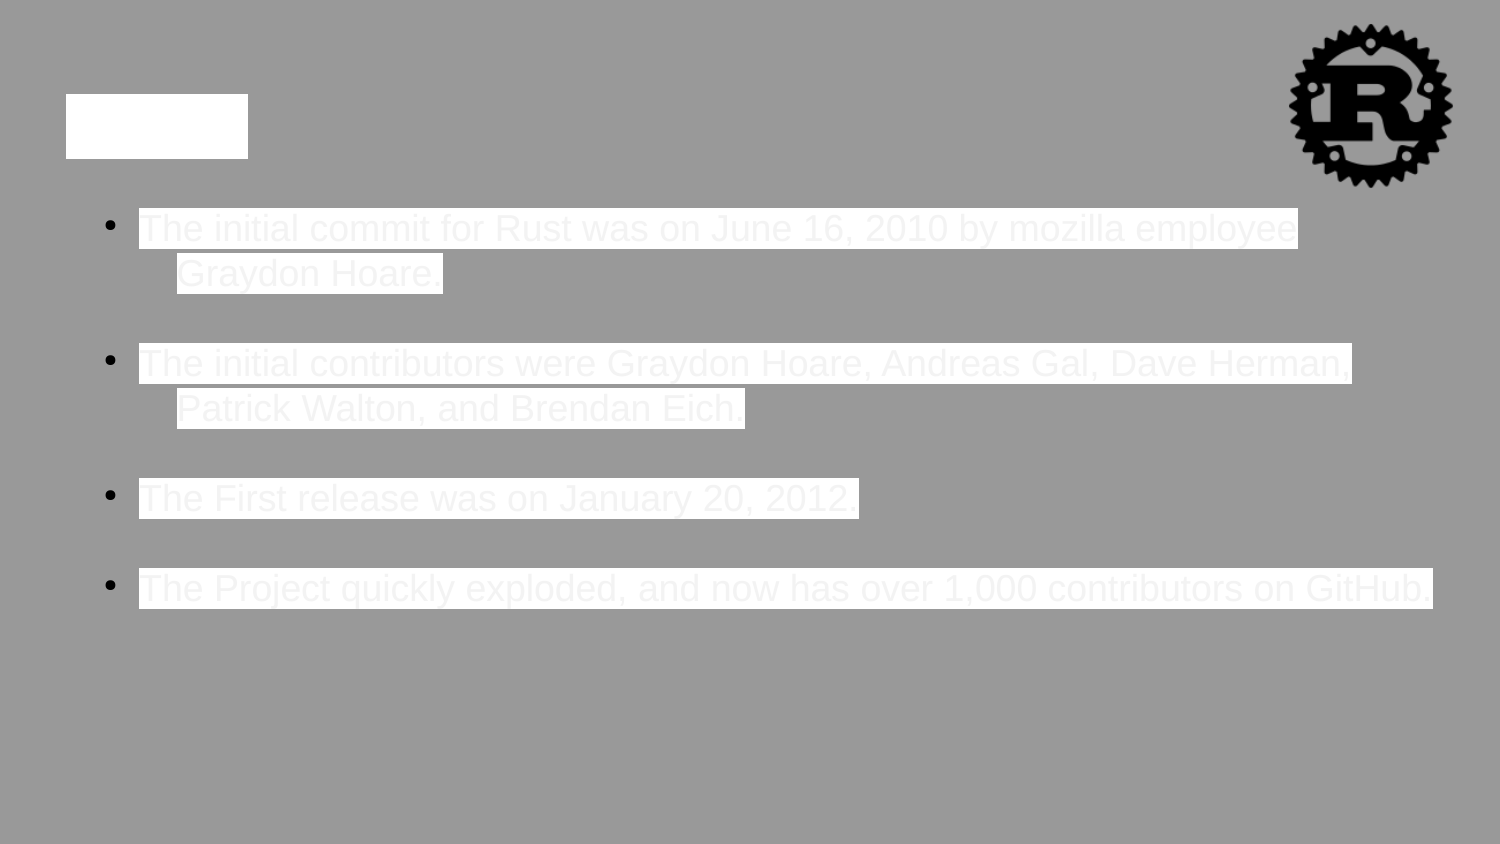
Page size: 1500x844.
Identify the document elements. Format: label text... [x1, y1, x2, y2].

picture [1288, 23, 1454, 190]
title History [51, 72, 1288, 167]
list The initial commit for Rust was on June 16, 2010 by mozilla employee Graydon Hoare. The initial contributors were Graydon Hoare, Andreas Gal, Dave Herman, Patrick Walton, and Brendan Eich. The First release was on January 20, 2012. The Project quickly exploded, and now has over 1,000 contributors on GitHub. [51, 189, 1449, 750]
